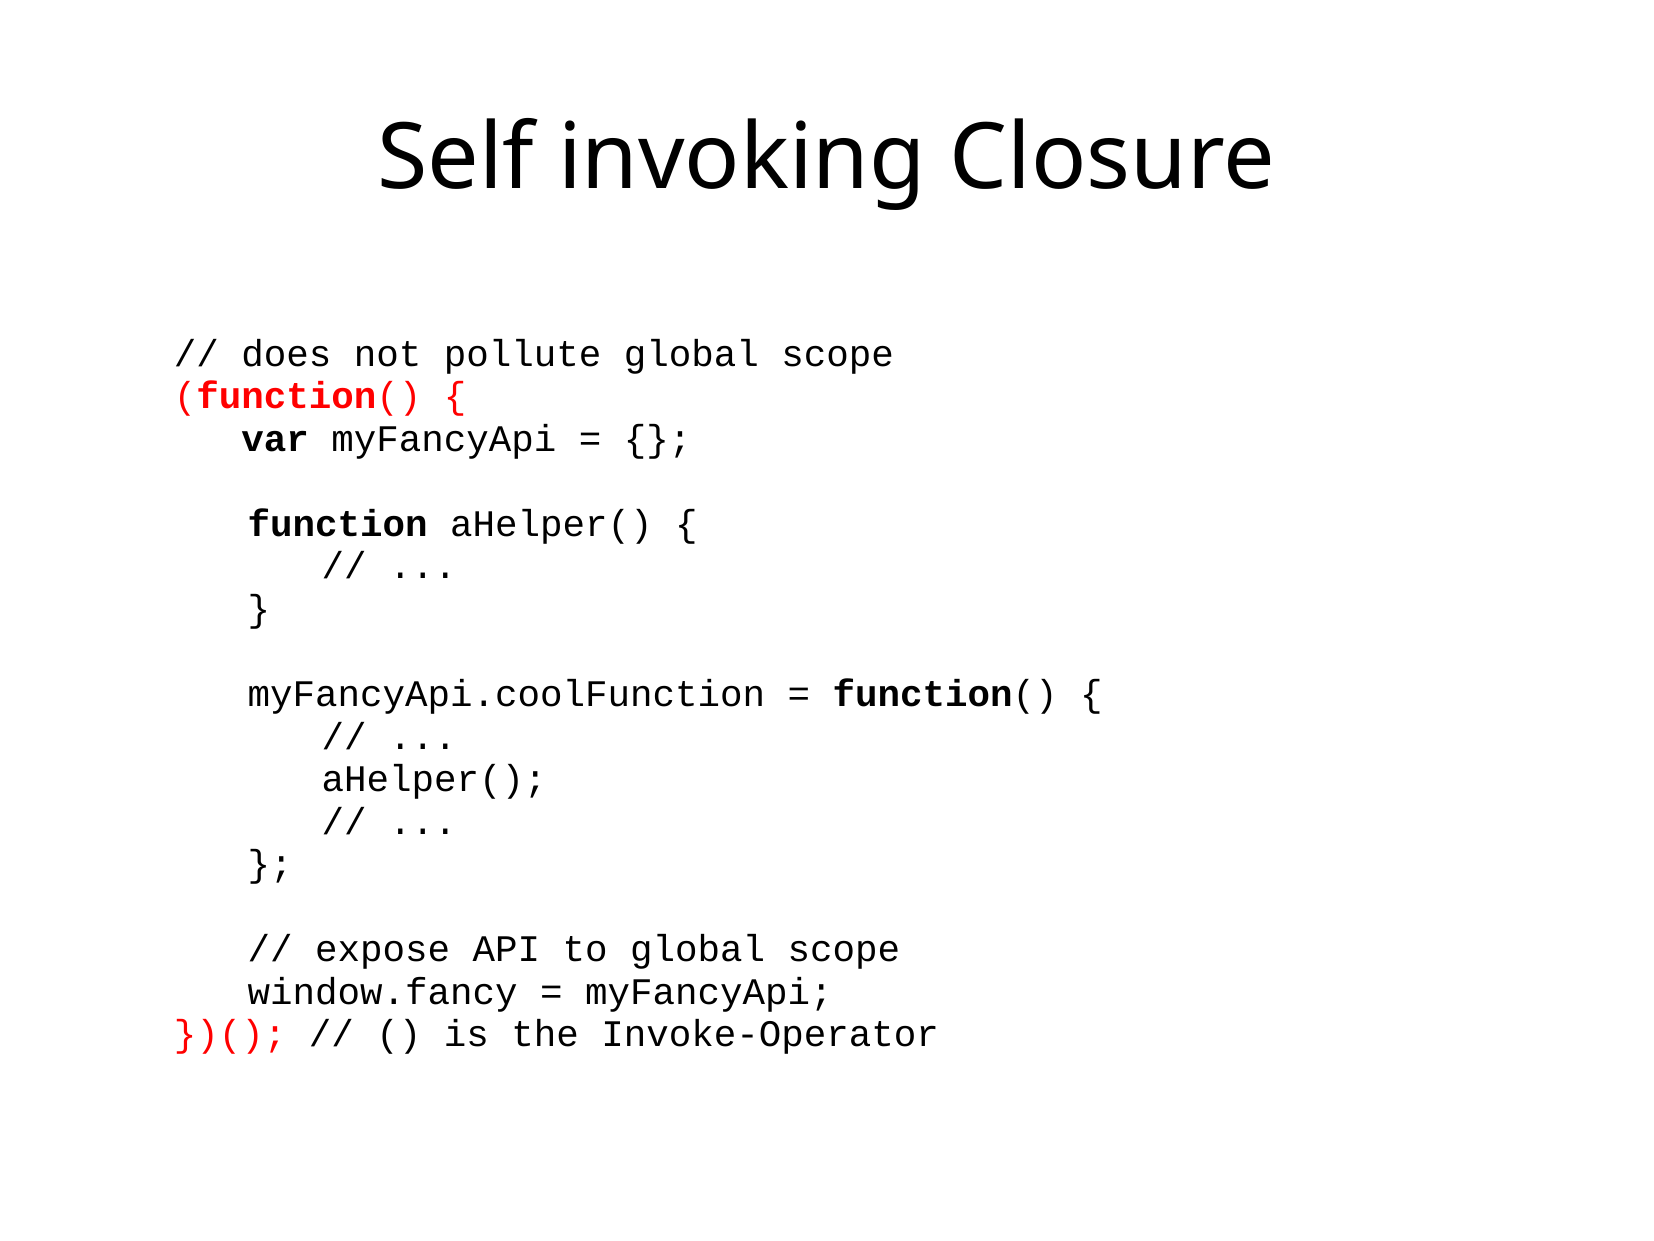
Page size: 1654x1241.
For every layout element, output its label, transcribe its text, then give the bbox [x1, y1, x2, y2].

text_box // does not pollute global scope (function() { var myFancyApi = {}; function aHelper() { // ... } myFancyApi.coolFunction = function() { // ... aHelper(); // ... }; // expose API to global scope window.fancy = myFancyApi; })(); // () is the Invoke-Operator [159, 327, 1506, 1066]
title Self invoking Closure [82, 56, 1571, 250]
